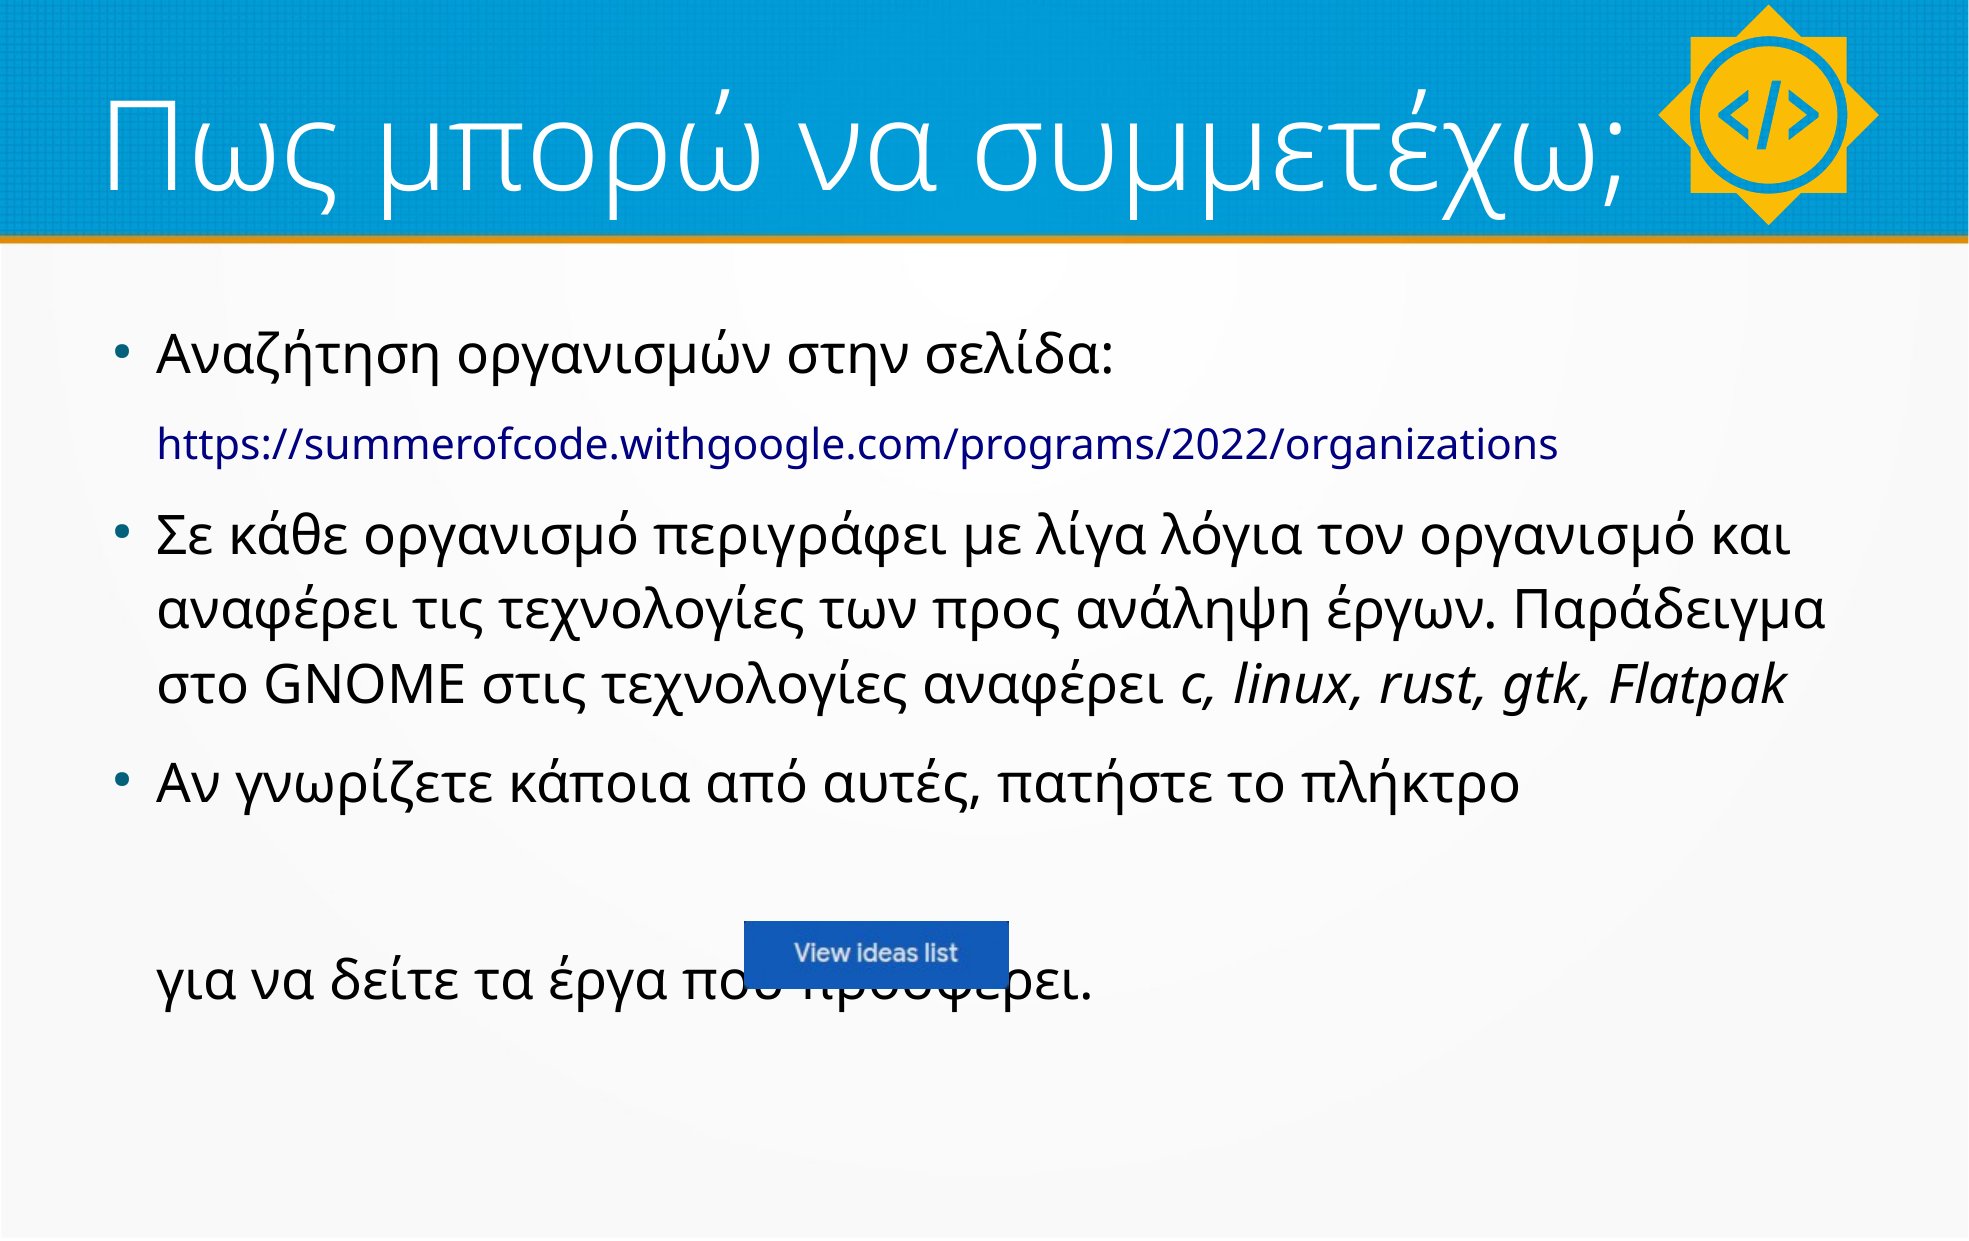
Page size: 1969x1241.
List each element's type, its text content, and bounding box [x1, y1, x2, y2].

title Πως μπορώ να συμμετέχω; [98, 19, 1647, 227]
picture [0, 233, 1969, 1241]
list Αναζήτηση οργανισμών στην σελίδα: https://summerofcode.withgoogle.com/programs/2022/organizations Σε κάθε οργανισμό περιγράφει με λίγα λόγια τον οργανισμό και αναφέρει τις τεχνολογίες των προς ανάληψη έργων. Παράδειγμα στο GNOME στις τεχνολογίες αναφέρει c, linux, rust, gtk, Flatpak Αν γνωρίζετε κάποια από αυτές, πατήστε το πλήκτρο για να δείτε τα έργα που προσφέρει. [98, 315, 1861, 1081]
picture [1660, 6, 1877, 224]
